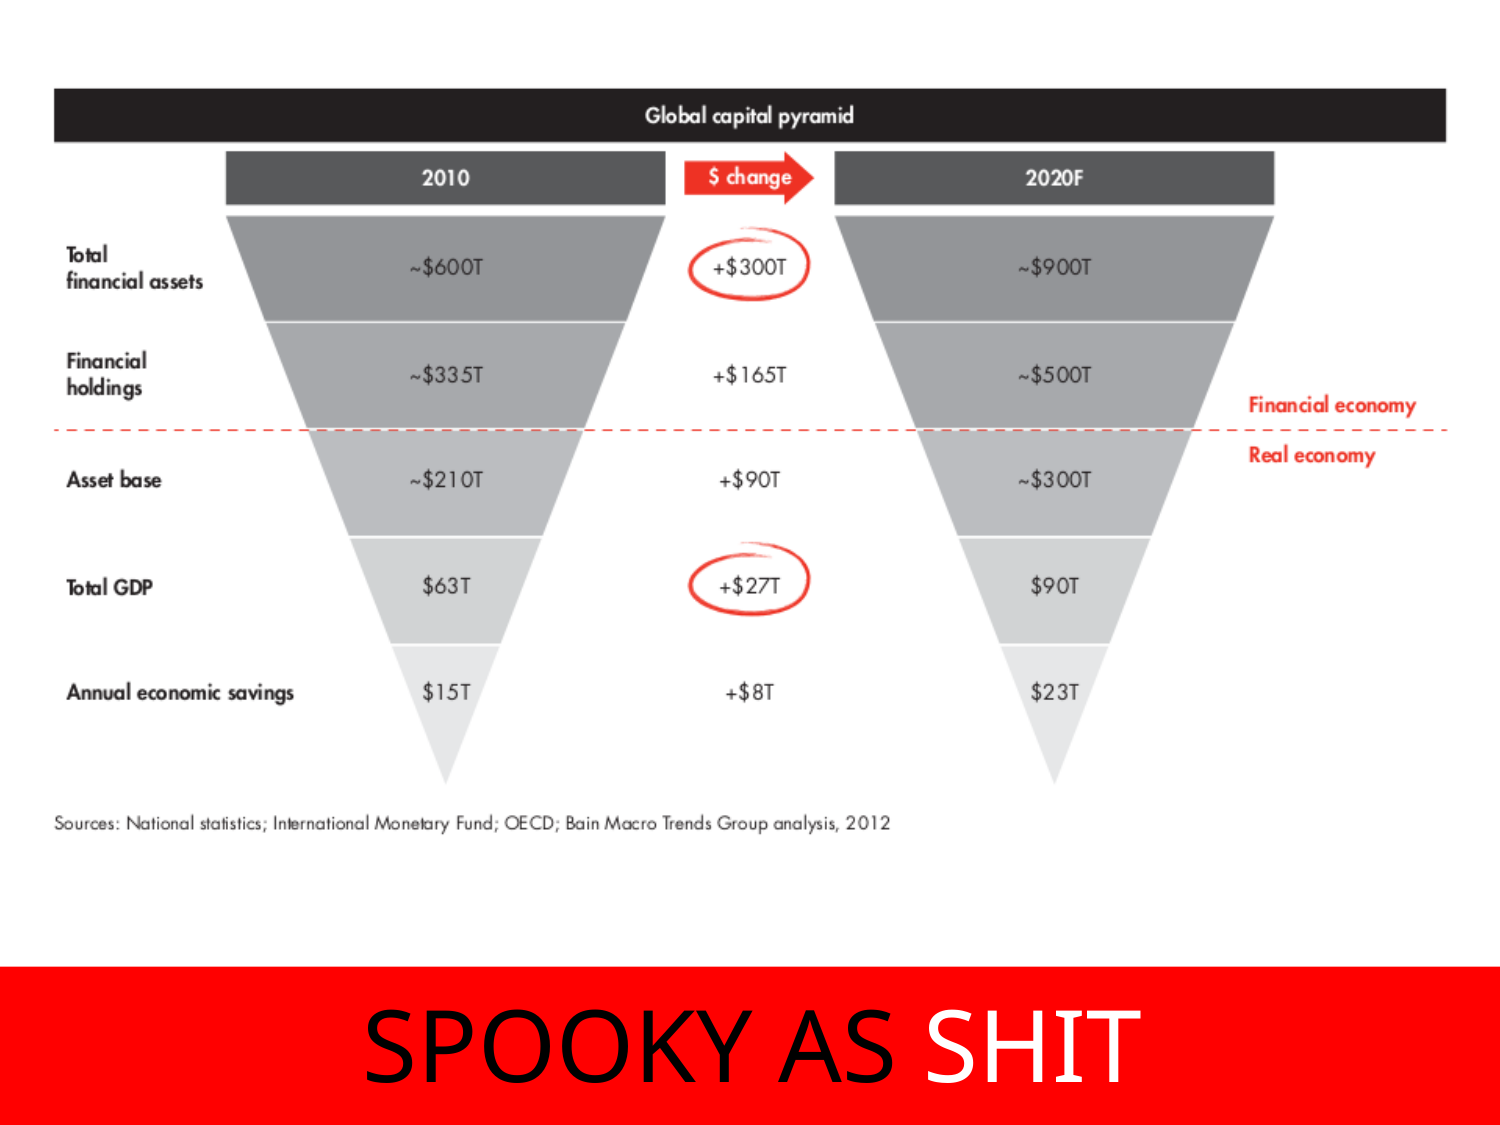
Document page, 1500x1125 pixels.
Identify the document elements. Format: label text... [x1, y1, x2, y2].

list SPOOKY AS SHIT [28, 974, 1478, 1111]
picture [45, 78, 1465, 887]
